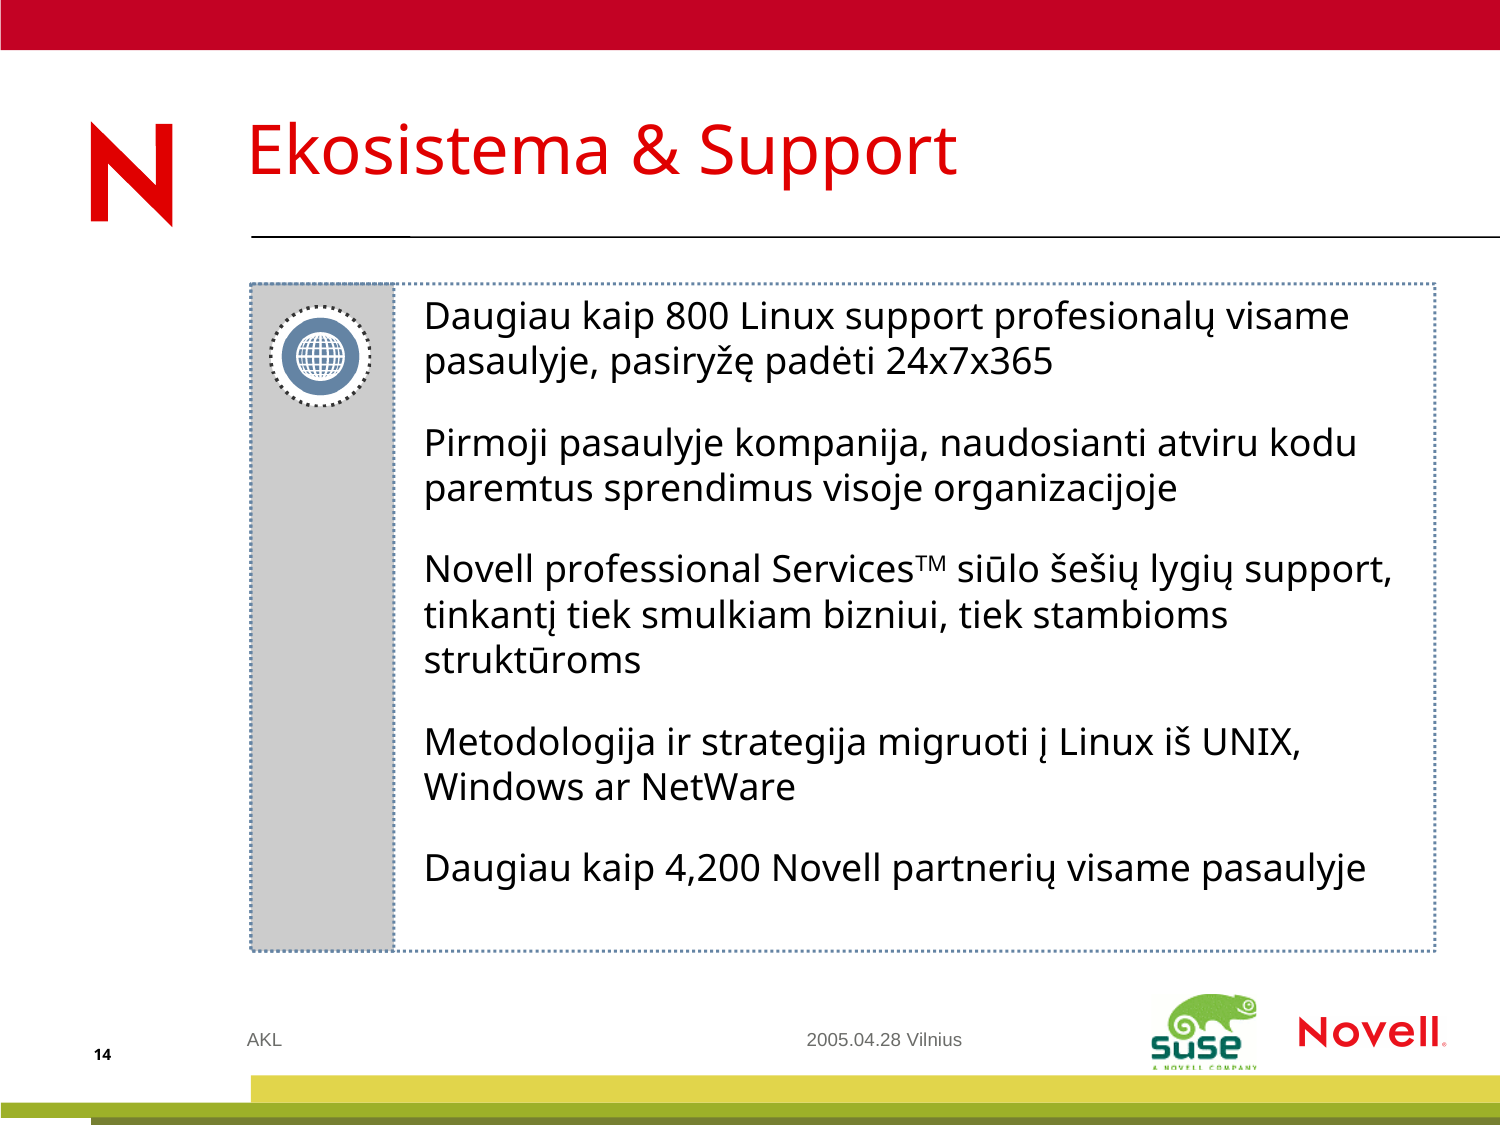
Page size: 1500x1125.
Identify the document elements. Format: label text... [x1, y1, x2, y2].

picture [1413, 1016, 1447, 1048]
picture [268, 304, 372, 408]
text_box Daugiau kaip 800 Linux support profesionalų visame pasaulyje, pasiryžę padėti 24x7x365 Pirmoji pasaulyje kompanija, naudosianti atviru kodu paremtus sprendimus visoje organizacijoje Novell professional ServicesTM siūlo šešių lygių support, tinkantį tiek smulkiam bizniui, tiek stambioms struktūroms Metodologija ir strategija migruoti į Linux iš UNIX, Windows ar NetWare Daugiau kaip 4,200 Novell partnerių visame pasaulyje [408, 285, 1413, 1069]
title Ekosistema & Support [246, 68, 1409, 231]
text_box [250, 283, 394, 952]
